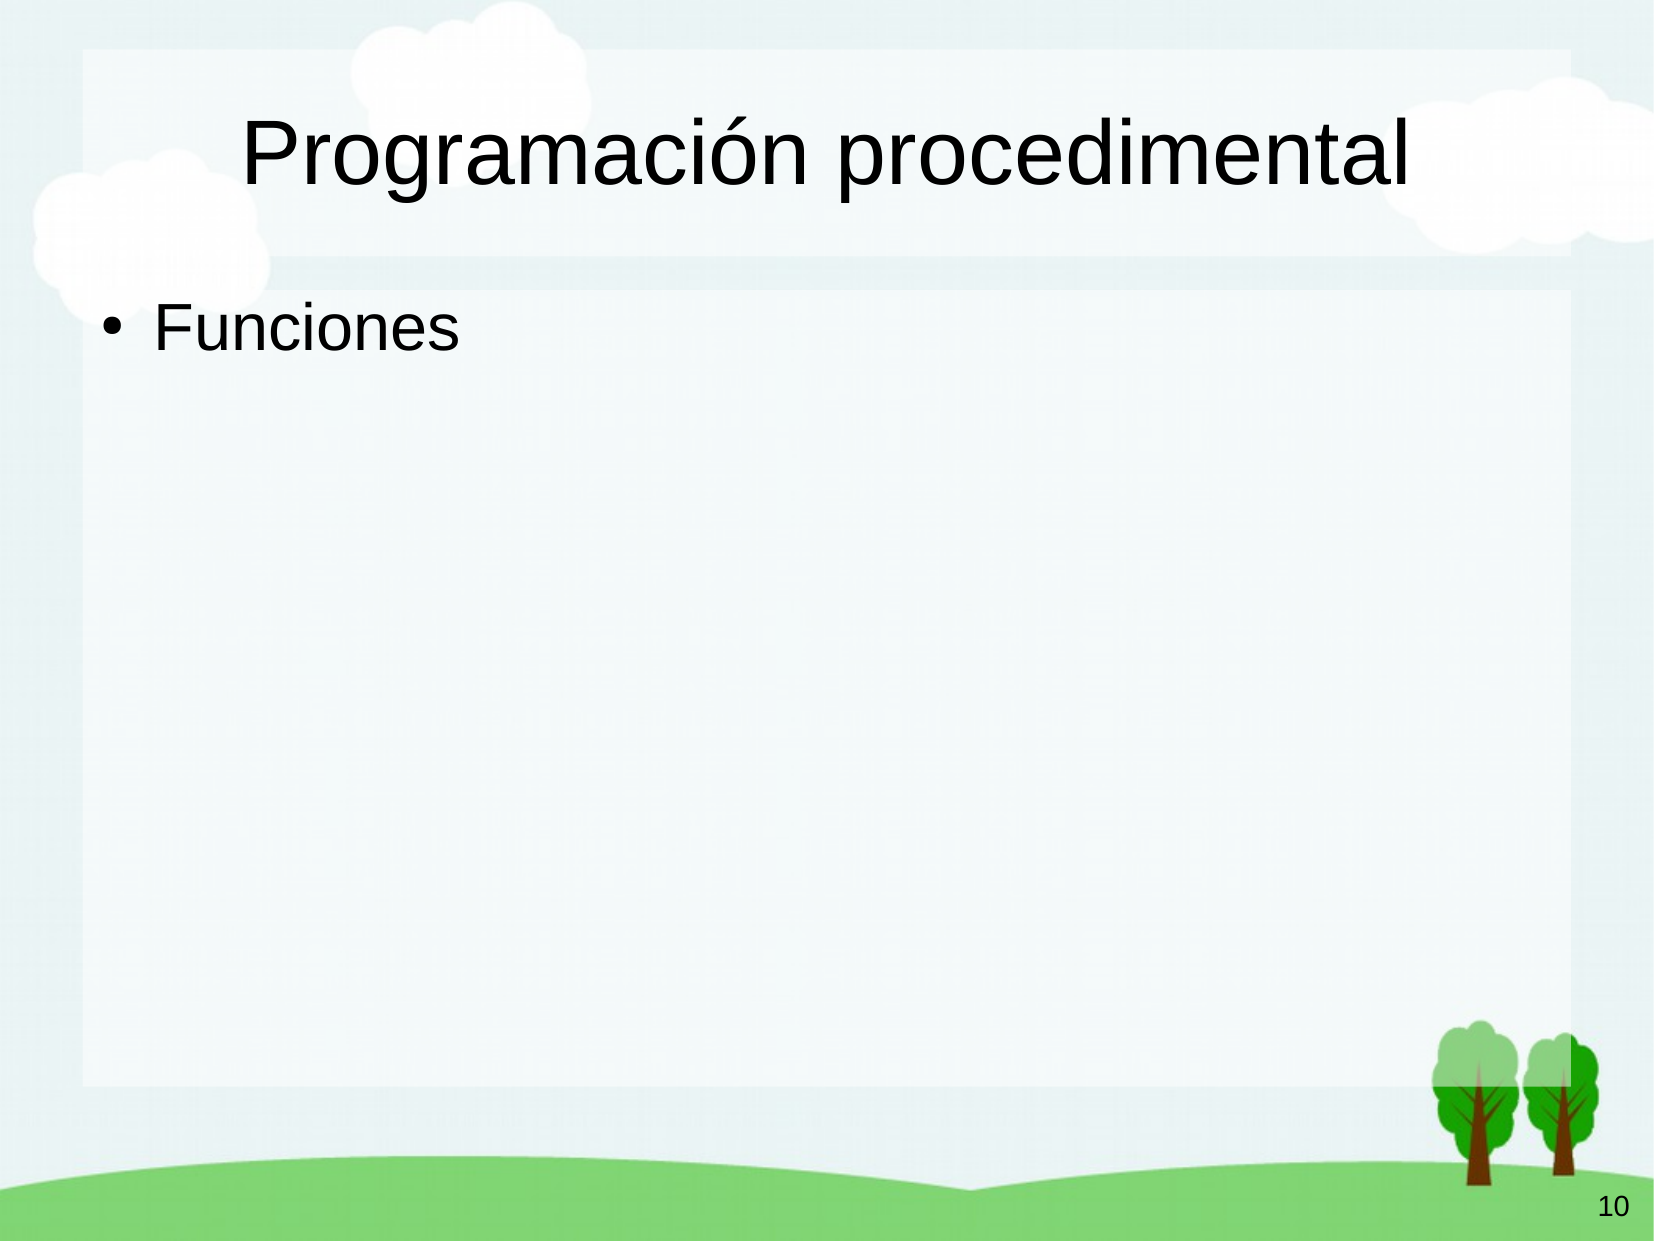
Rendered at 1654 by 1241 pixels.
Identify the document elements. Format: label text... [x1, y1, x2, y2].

list Funciones [82, 290, 1571, 1087]
picture [0, 0, 1654, 1241]
title Programación procedimental [82, 49, 1571, 257]
